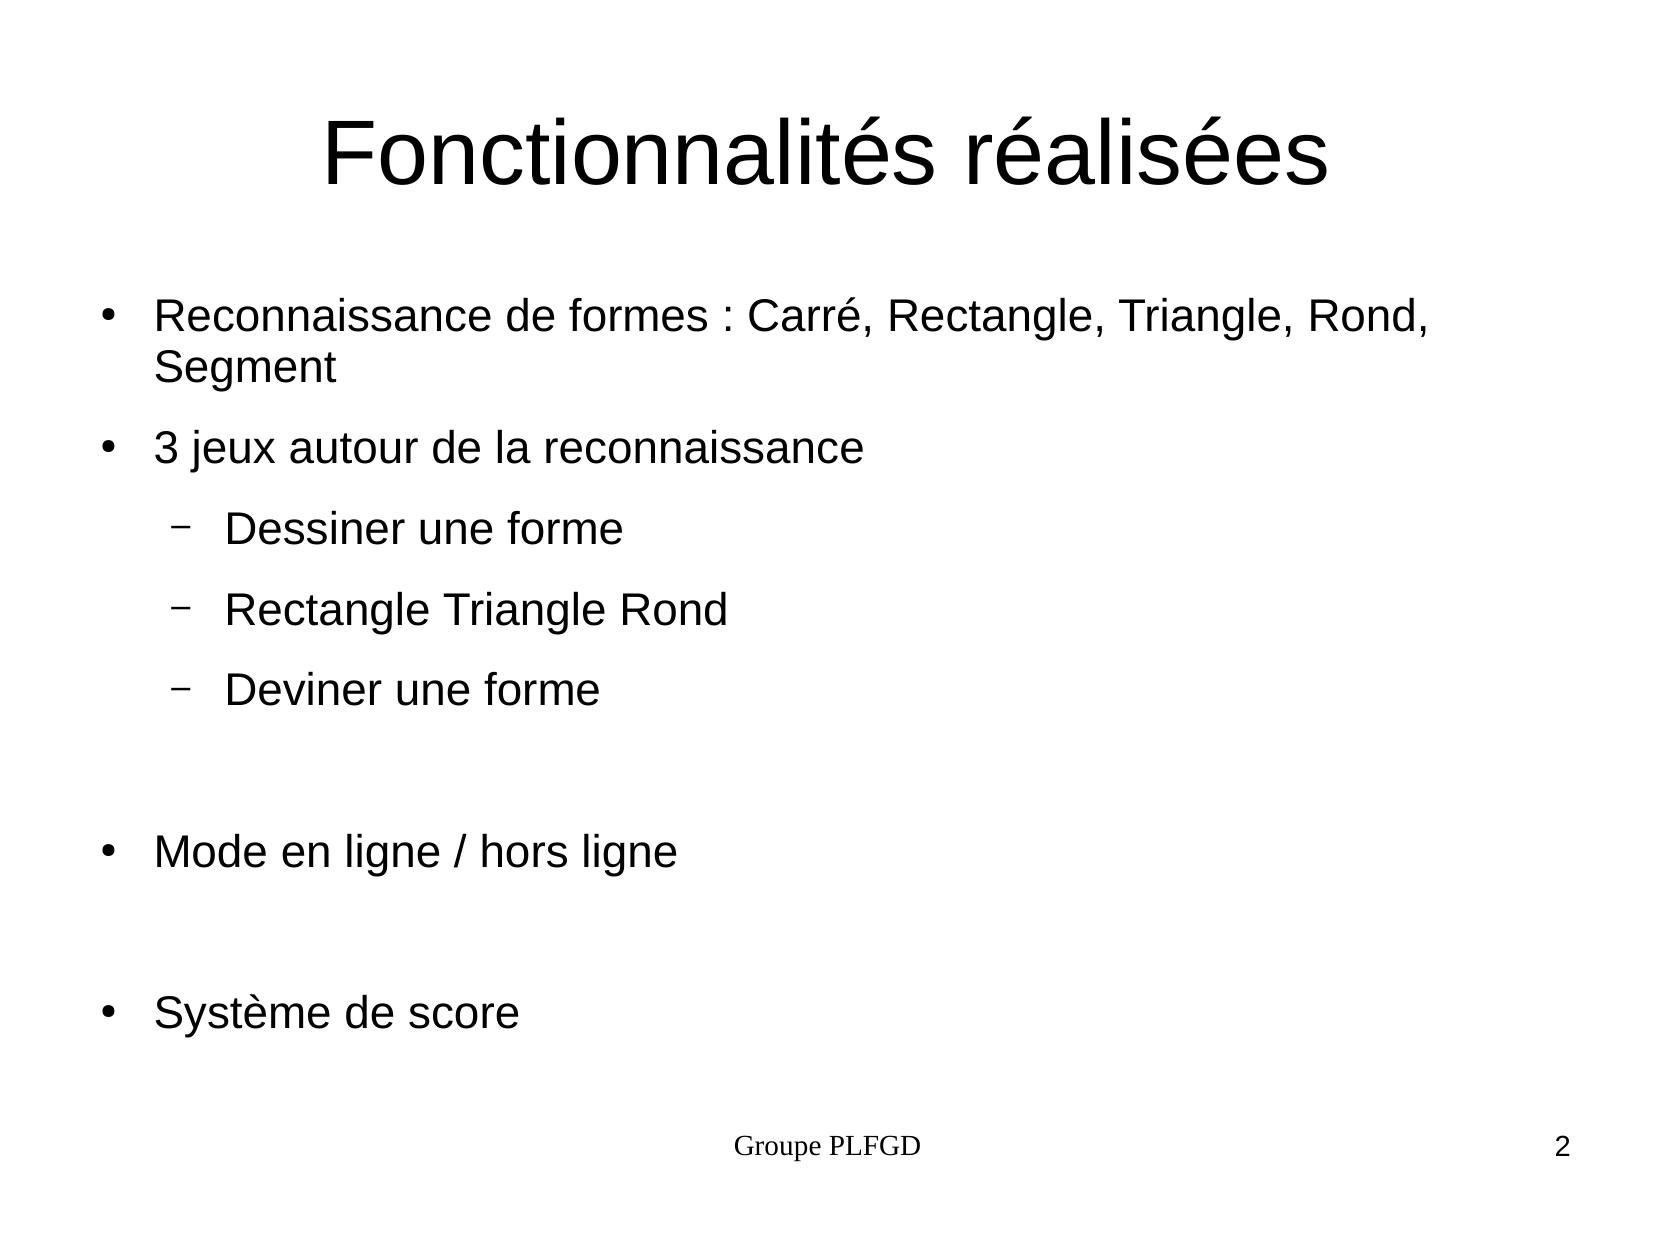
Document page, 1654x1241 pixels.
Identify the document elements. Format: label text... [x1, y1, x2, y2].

title Fonctionnalités réalisées [82, 49, 1571, 257]
list Reconnaissance de formes : Carré, Rectangle, Triangle, Rond, Segment 3 jeux autour de la reconnaissance Dessiner une forme Rectangle Triangle Rond Deviner une forme Mode en ligne / hors ligne Système de score [82, 290, 1571, 1109]
